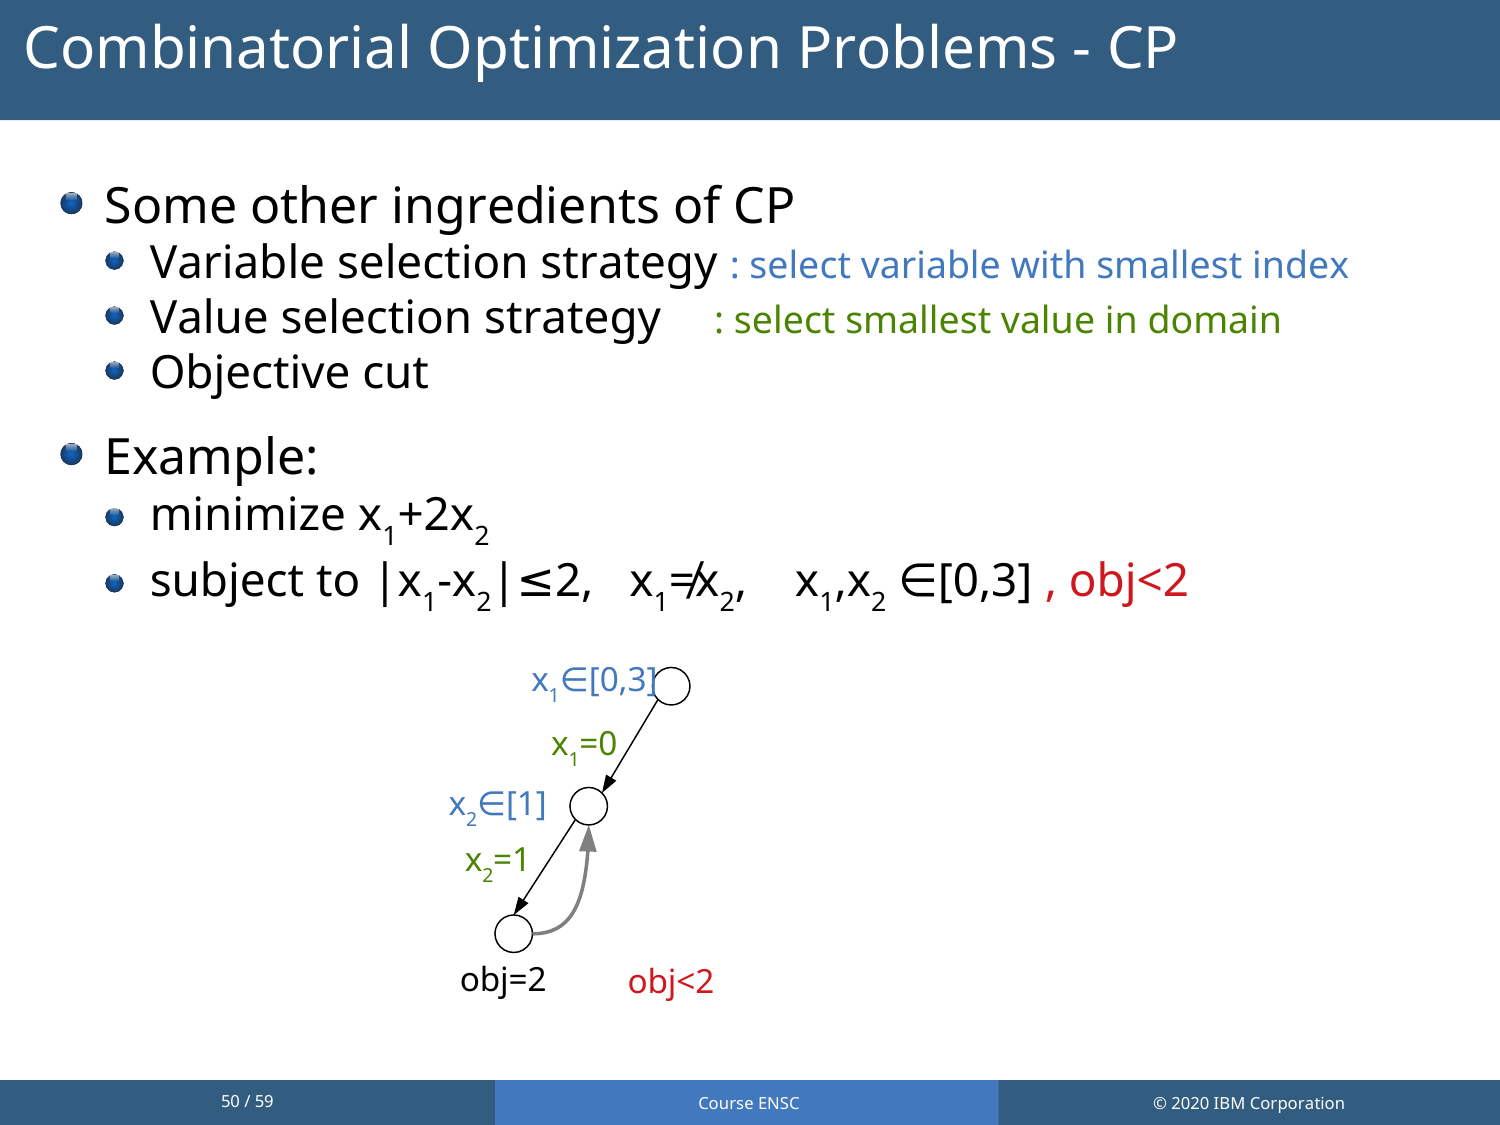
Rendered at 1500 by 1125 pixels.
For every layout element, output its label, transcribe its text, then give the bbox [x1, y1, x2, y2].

text_box obj<2 [612, 952, 758, 1008]
title Combinatorial Optimization Problems - CP [0, 0, 1500, 121]
text_box x1∈[0,3] [516, 650, 712, 714]
text_box obj=2 [445, 950, 590, 1006]
text_box x2=1 [450, 831, 558, 901]
text_box x2∈[1] [433, 774, 629, 838]
text_box [494, 915, 533, 950]
list Some other ingredients of CP Variable selection strategy : select variable with smallest index Value selection strategy : select smallest value in domain Objective cut Example: minimize x1+2x2 subject to |x1-x2|≤2, x1≠x2, x1,x2 ∈[0,3] , obj<2 [45, 165, 1441, 1036]
text_box x1=0 [536, 715, 644, 785]
